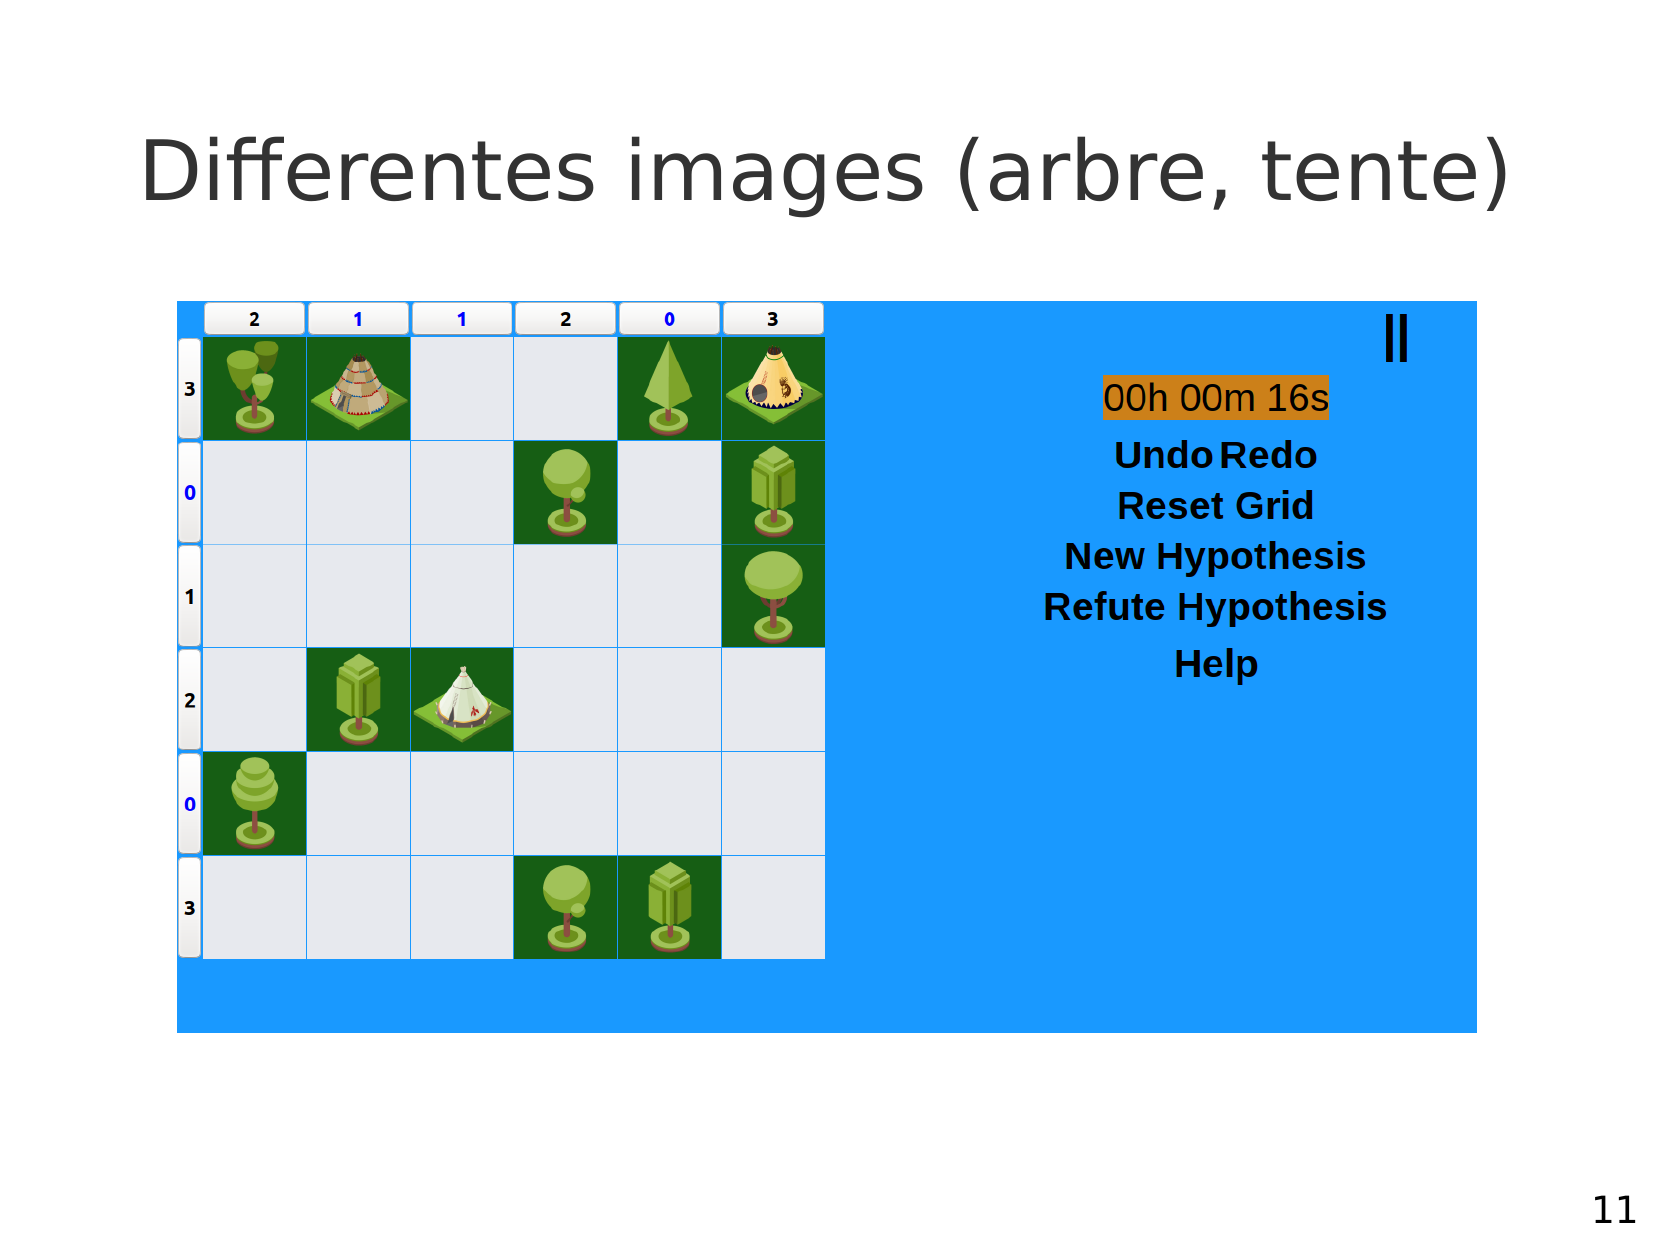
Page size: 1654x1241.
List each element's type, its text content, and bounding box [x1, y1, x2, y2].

title Differentes images (arbre, tente) [114, 73, 1539, 271]
text_box 11 [1576, 1181, 1654, 1240]
picture [177, 301, 1477, 1033]
